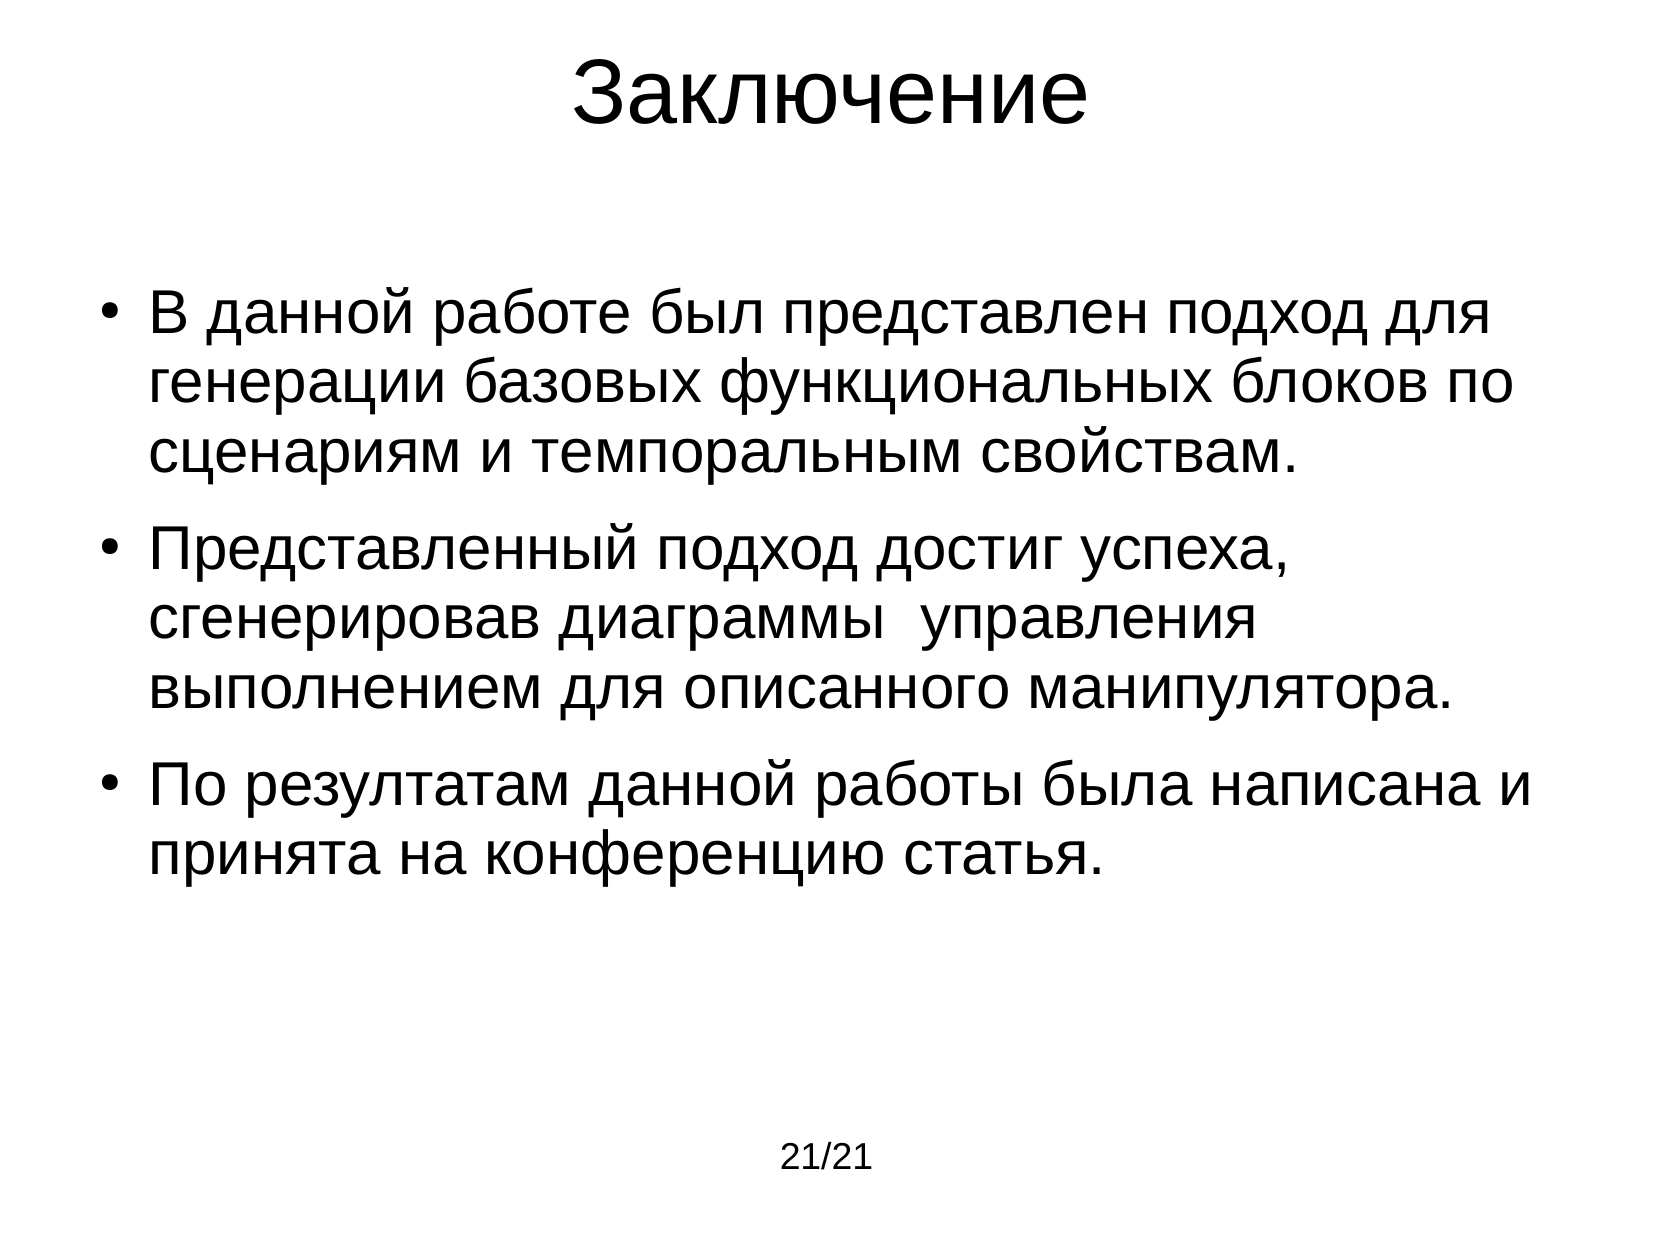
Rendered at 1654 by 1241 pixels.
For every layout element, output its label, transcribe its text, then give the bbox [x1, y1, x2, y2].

text_box 21/21 [765, 1128, 901, 1186]
title Заключение [86, 0, 1576, 196]
list В данной работе был представлен подход для генерации базовых функциональных блоков по сценариям и темпоральным свойствам. Представленный подход достиг успеха, сгенерировав диаграммы управления выполнением для описанного манипулятора. По резултатам данной работы была написана и принята на конференцию статья. [82, 180, 1571, 900]
